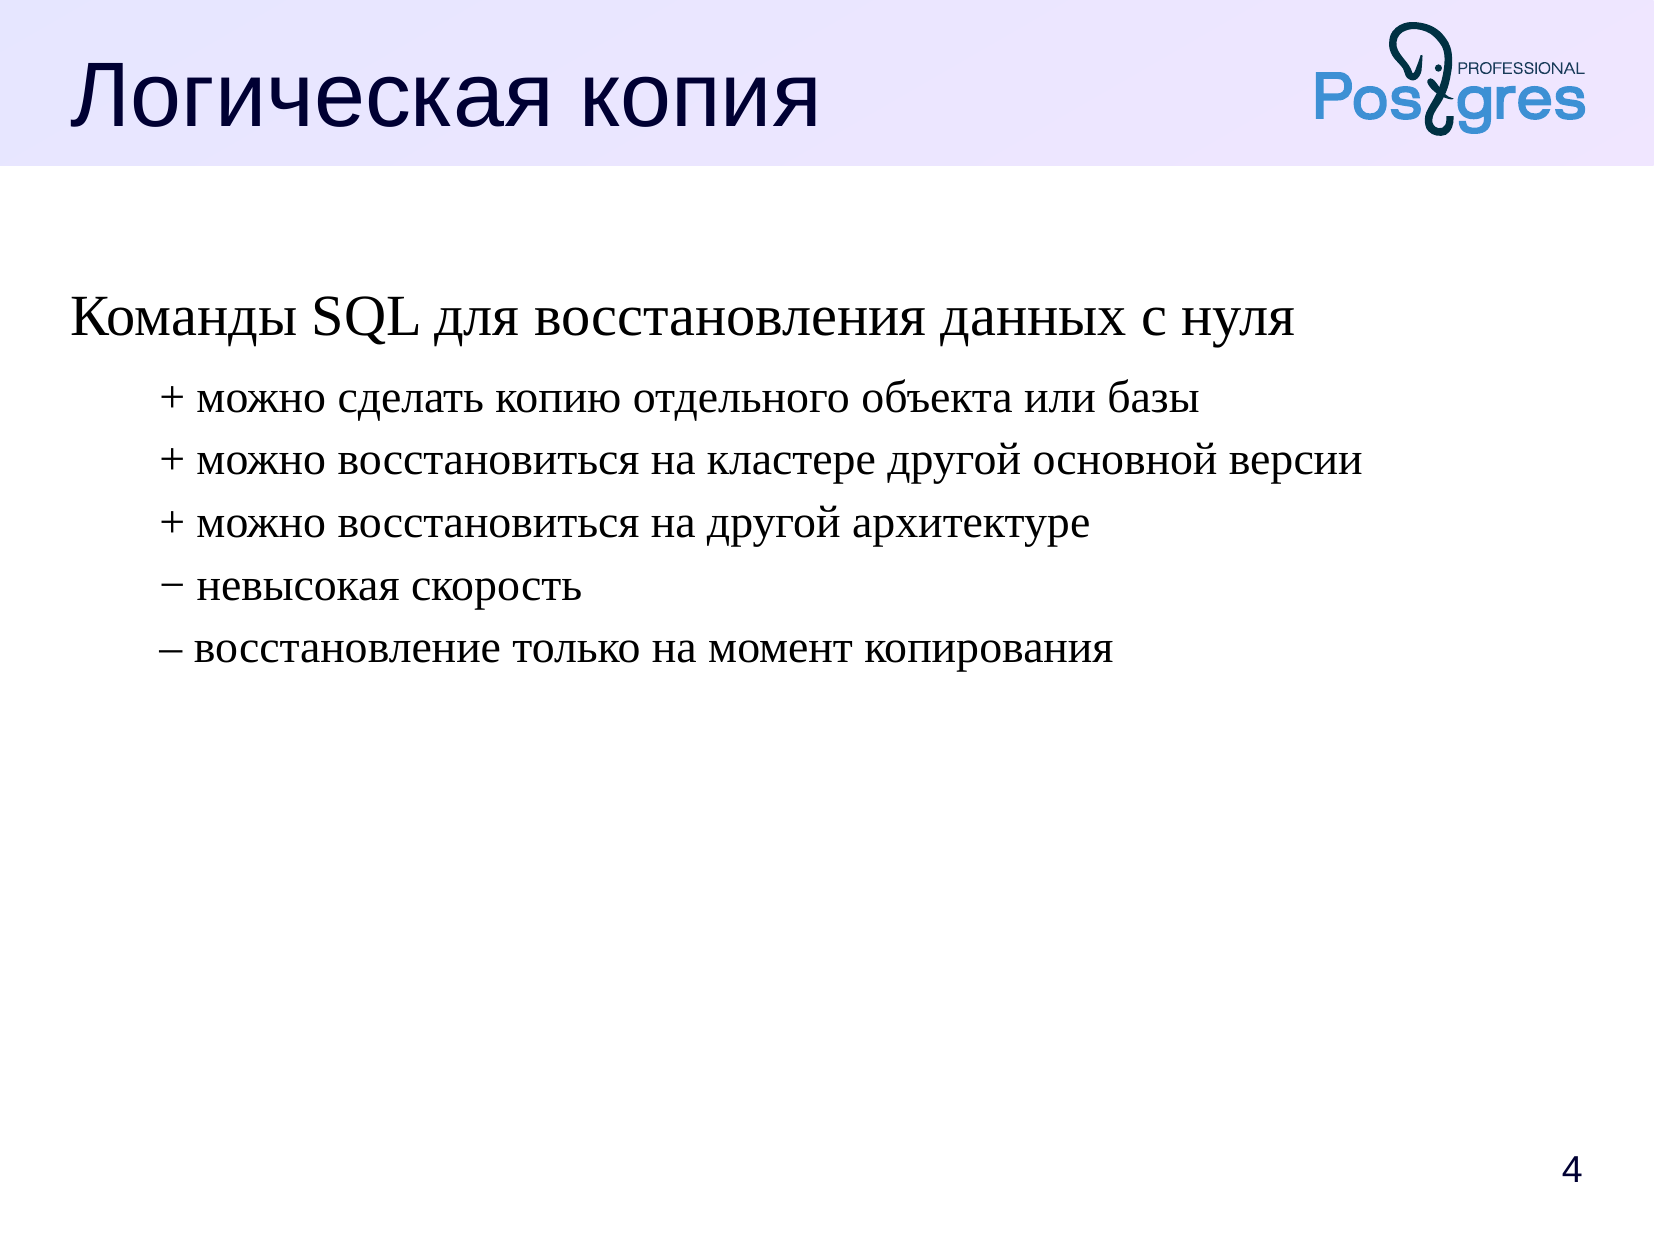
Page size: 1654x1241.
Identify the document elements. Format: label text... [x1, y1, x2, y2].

title Логическая копия [70, 43, 1241, 147]
list Команды SQL для восстановления данных с нуля + можно сделать копию отдельного объекта или базы + можно восстановиться на кластере другой основной версии + можно восстановиться на другой архитектуре − невысокая скорость – восстановление только на момент копирования [70, 283, 1583, 1134]
